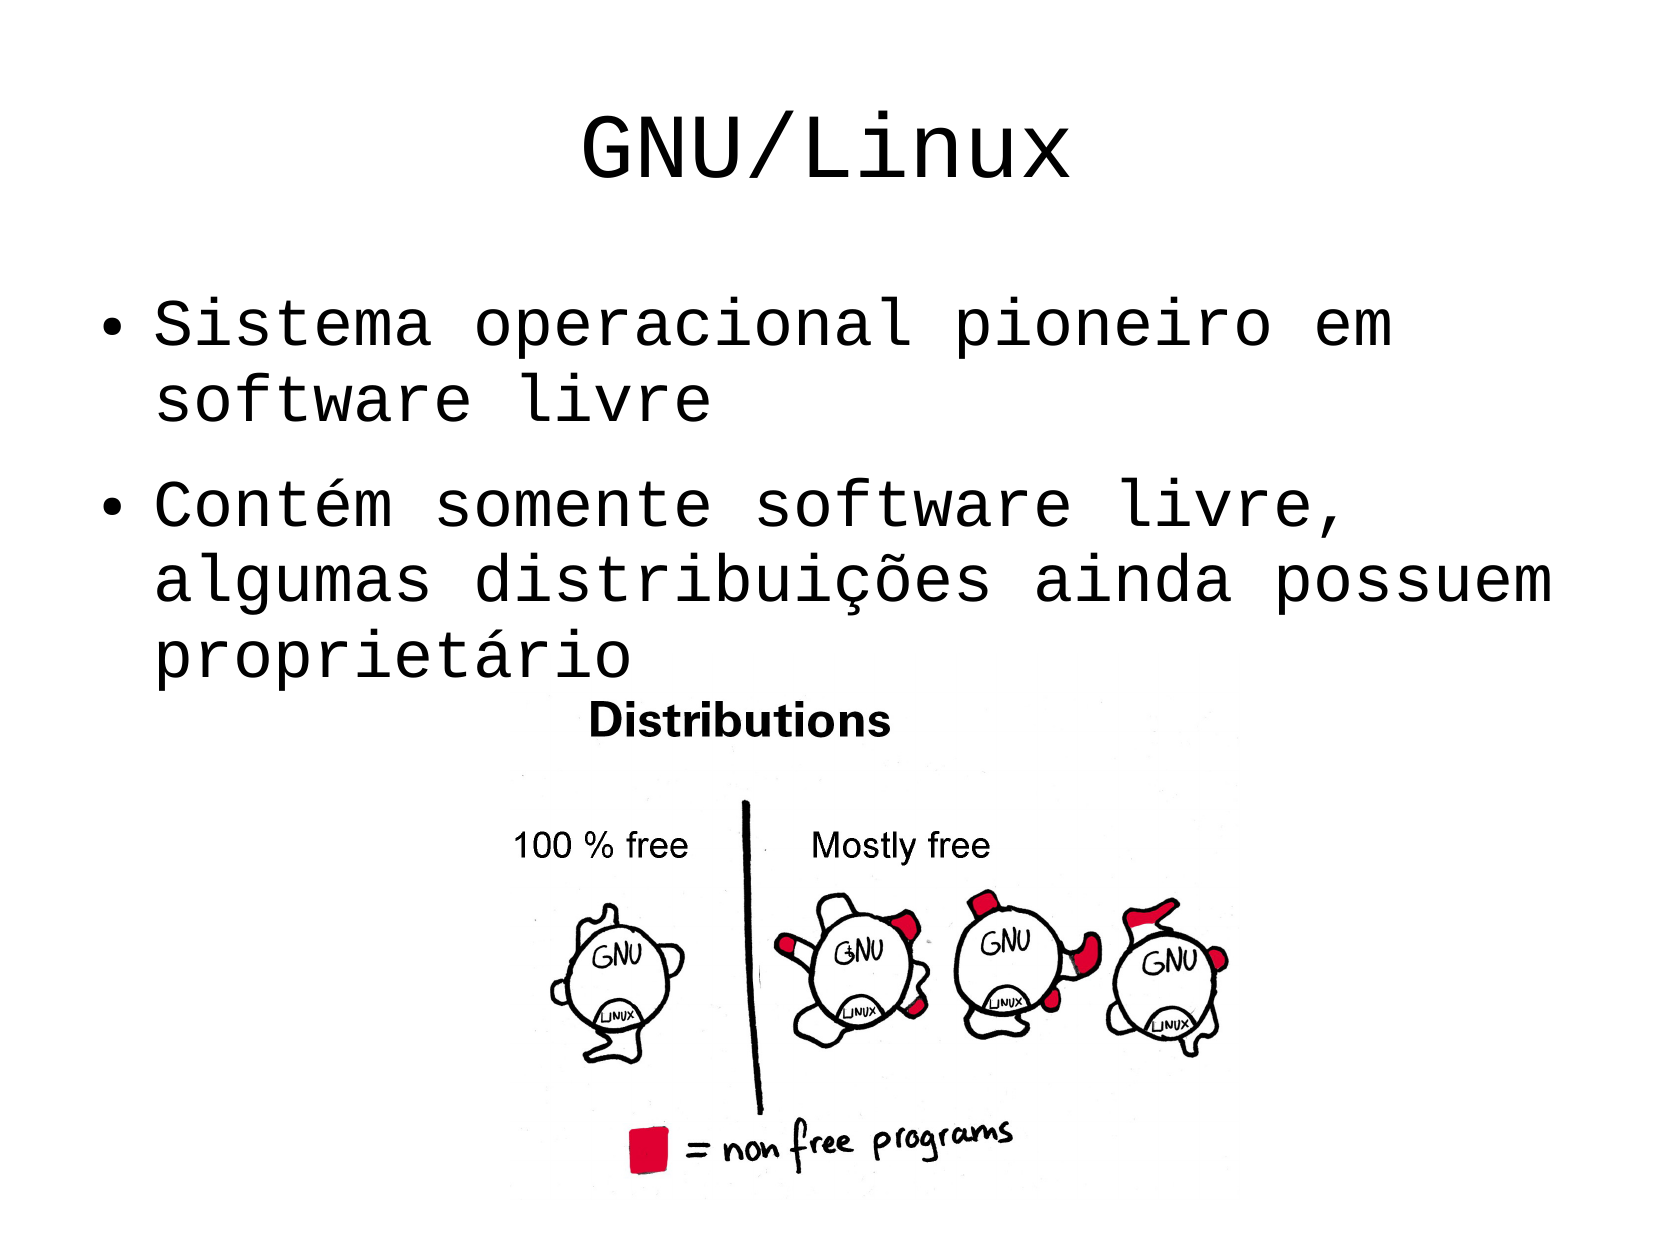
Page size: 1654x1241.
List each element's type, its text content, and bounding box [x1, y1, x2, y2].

title GNU/Linux [82, 49, 1571, 257]
picture [510, 1010, 1240, 1201]
list Sistema operacional pioneiro em software livre Contém somente software livre, algumas distribuições ainda possuem proprietário [82, 290, 1571, 1010]
